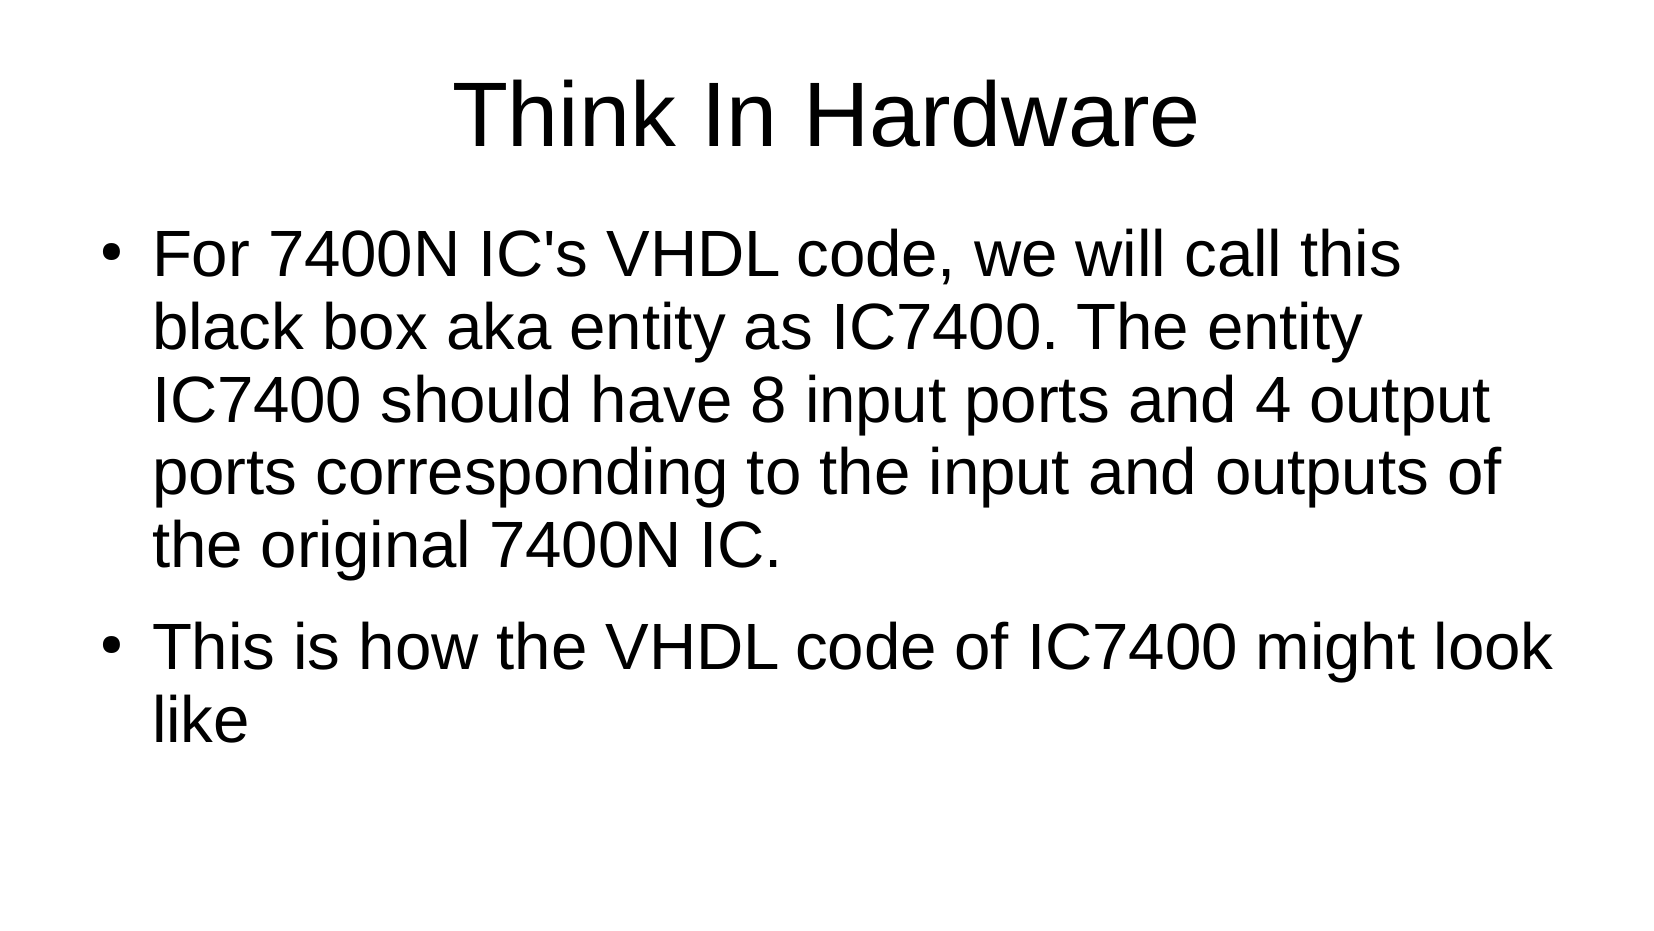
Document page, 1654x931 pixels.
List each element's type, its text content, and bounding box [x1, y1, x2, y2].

list For 7400N IC's VHDL code, we will call this black box aka entity as IC7400. The entity IC7400 should have 8 input ports and 4 output ports corresponding to the input and outputs of the original 7400N IC. This is how the VHDL code of IC7400 might look like [82, 217, 1571, 758]
title Think In Hardware [82, 37, 1571, 193]
